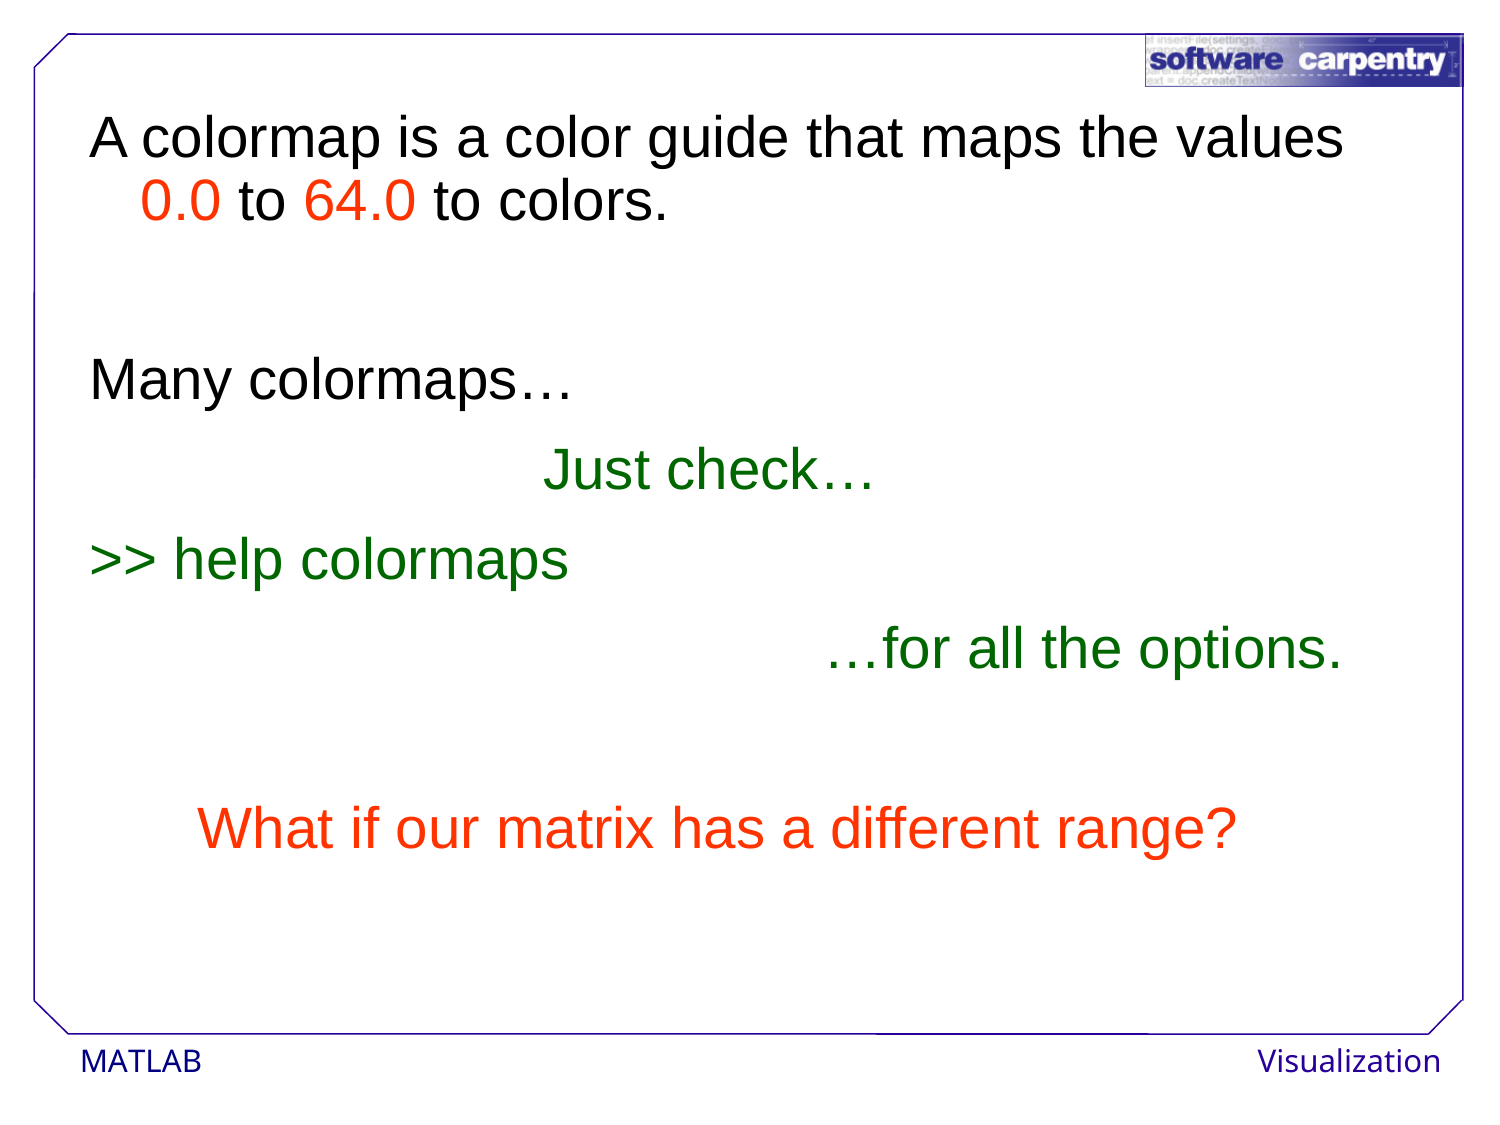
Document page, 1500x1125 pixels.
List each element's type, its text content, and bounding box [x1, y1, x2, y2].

picture [1145, 33, 1464, 87]
list A colormap is a color guide that maps the values 0.0 to 64.0 to colors. Many colormaps… Just check… >> help colormaps …for all the options. What if our matrix has a different range? [75, 99, 1363, 1013]
